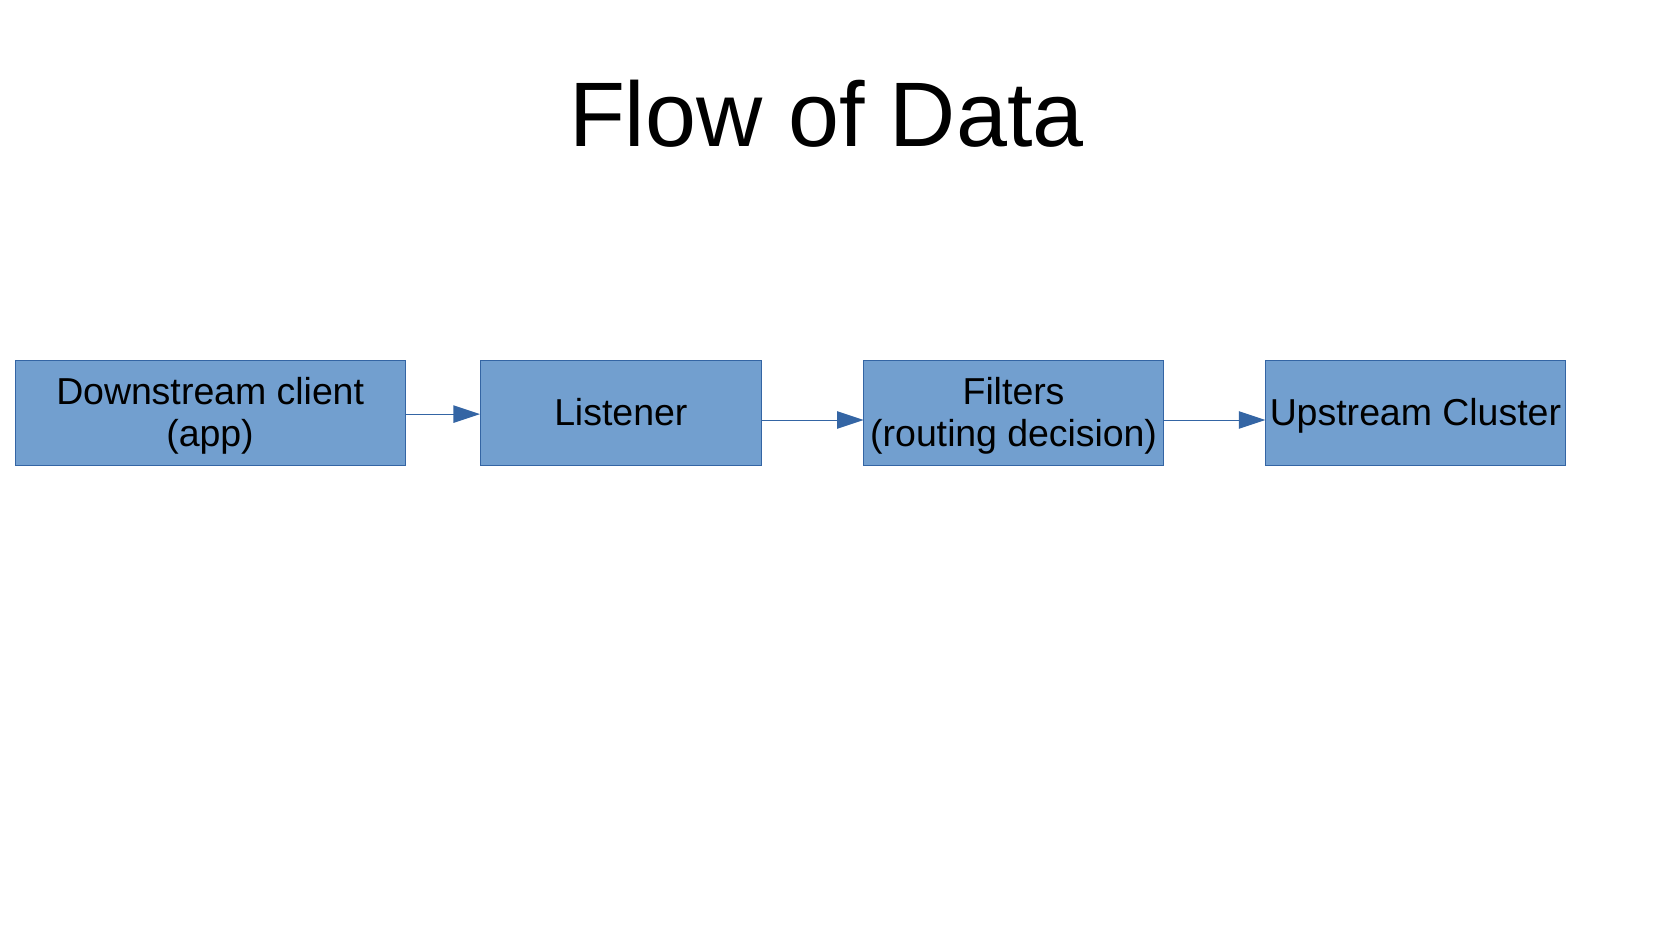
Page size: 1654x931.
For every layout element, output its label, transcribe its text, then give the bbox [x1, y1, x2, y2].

title Flow of Data [82, 37, 1571, 193]
text_box Upstream Cluster [1265, 360, 1566, 466]
text_box Listener [480, 360, 762, 466]
text_box Filters (routing decision) [863, 360, 1164, 466]
text_box Downstream client (app) [15, 360, 406, 466]
